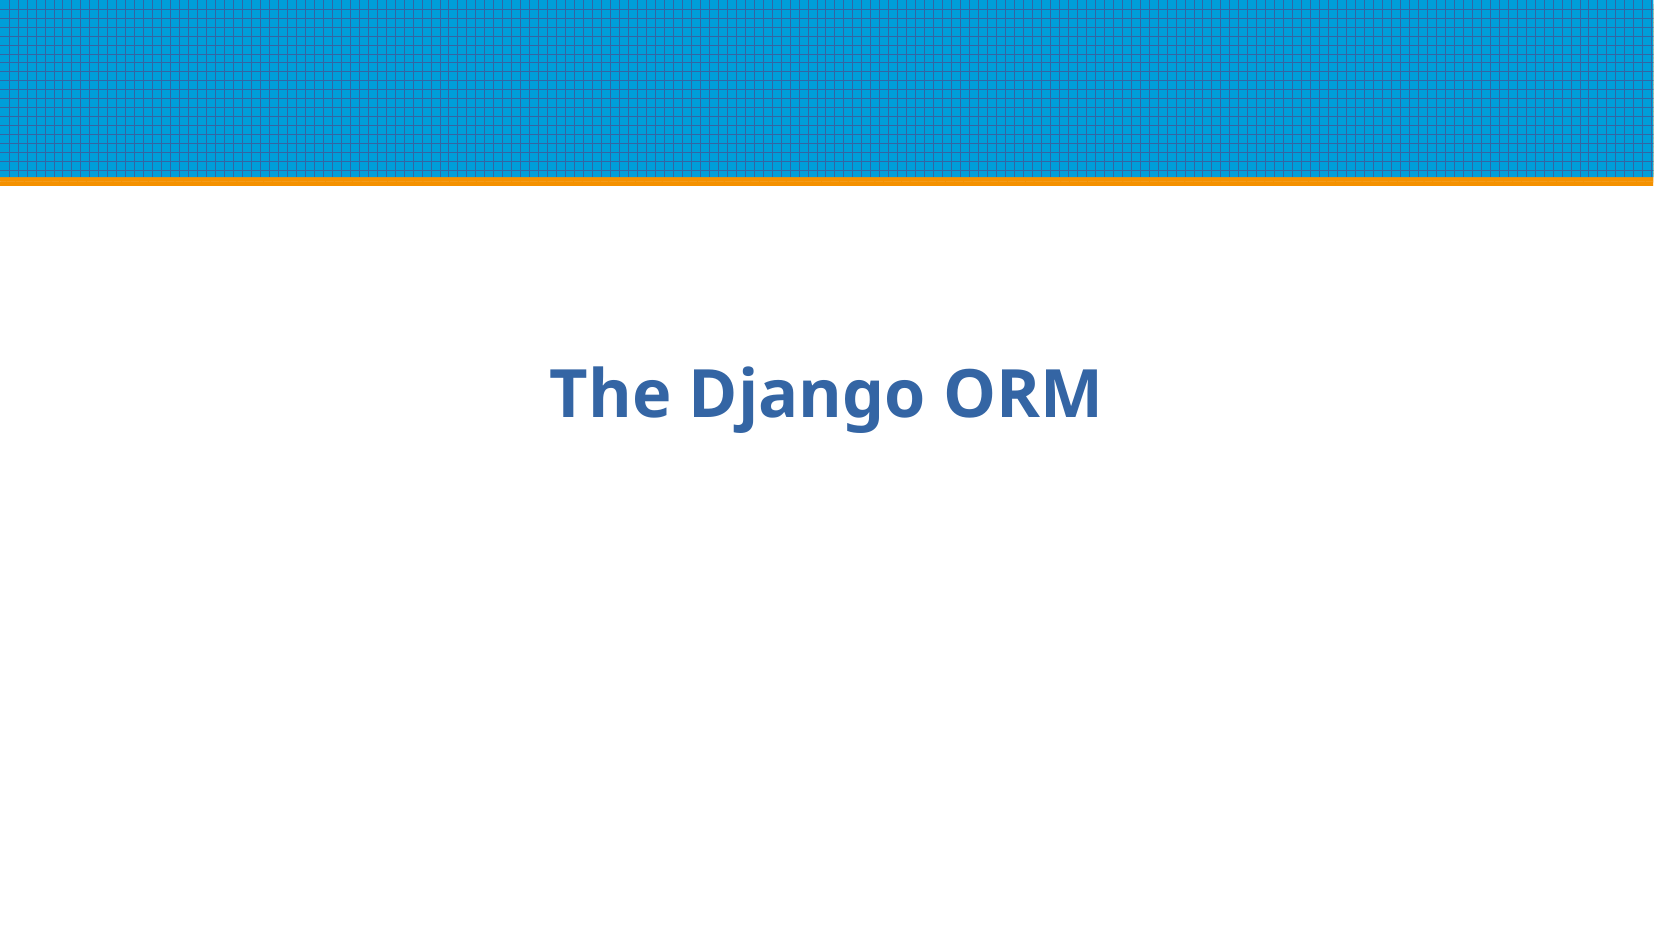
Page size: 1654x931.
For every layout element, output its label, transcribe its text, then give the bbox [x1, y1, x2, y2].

subtitle The Django ORM [82, 14, 1571, 768]
